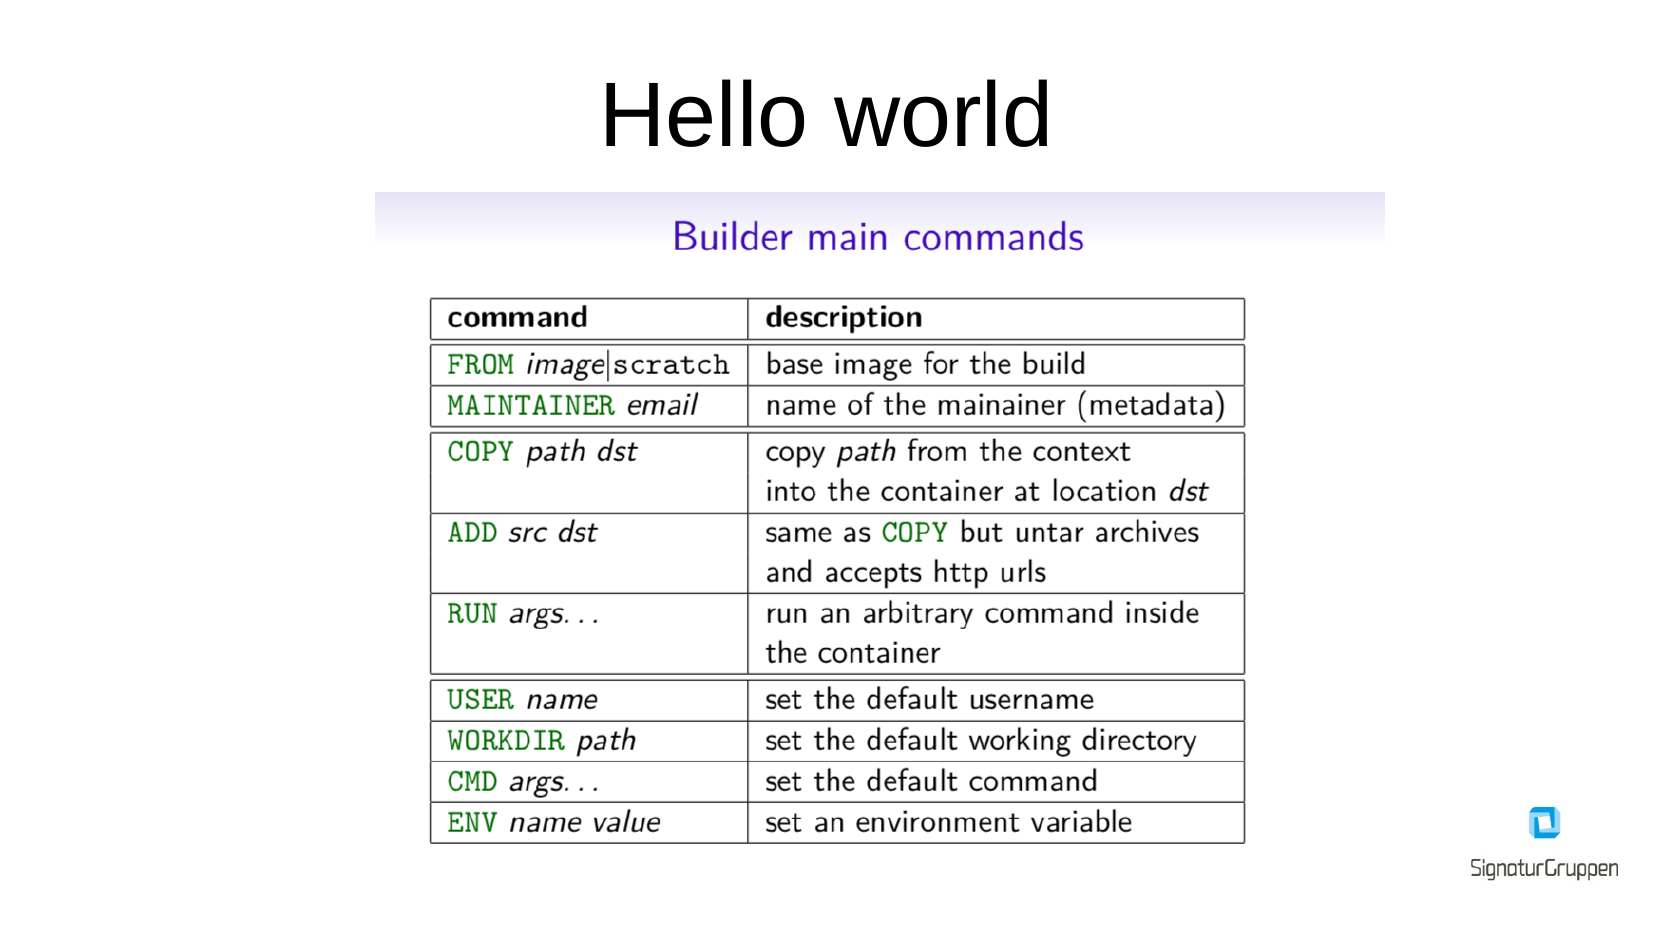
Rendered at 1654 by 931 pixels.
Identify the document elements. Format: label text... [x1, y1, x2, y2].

title Hello world [82, 37, 1571, 193]
picture [1462, 767, 1626, 931]
picture [375, 192, 1385, 896]
